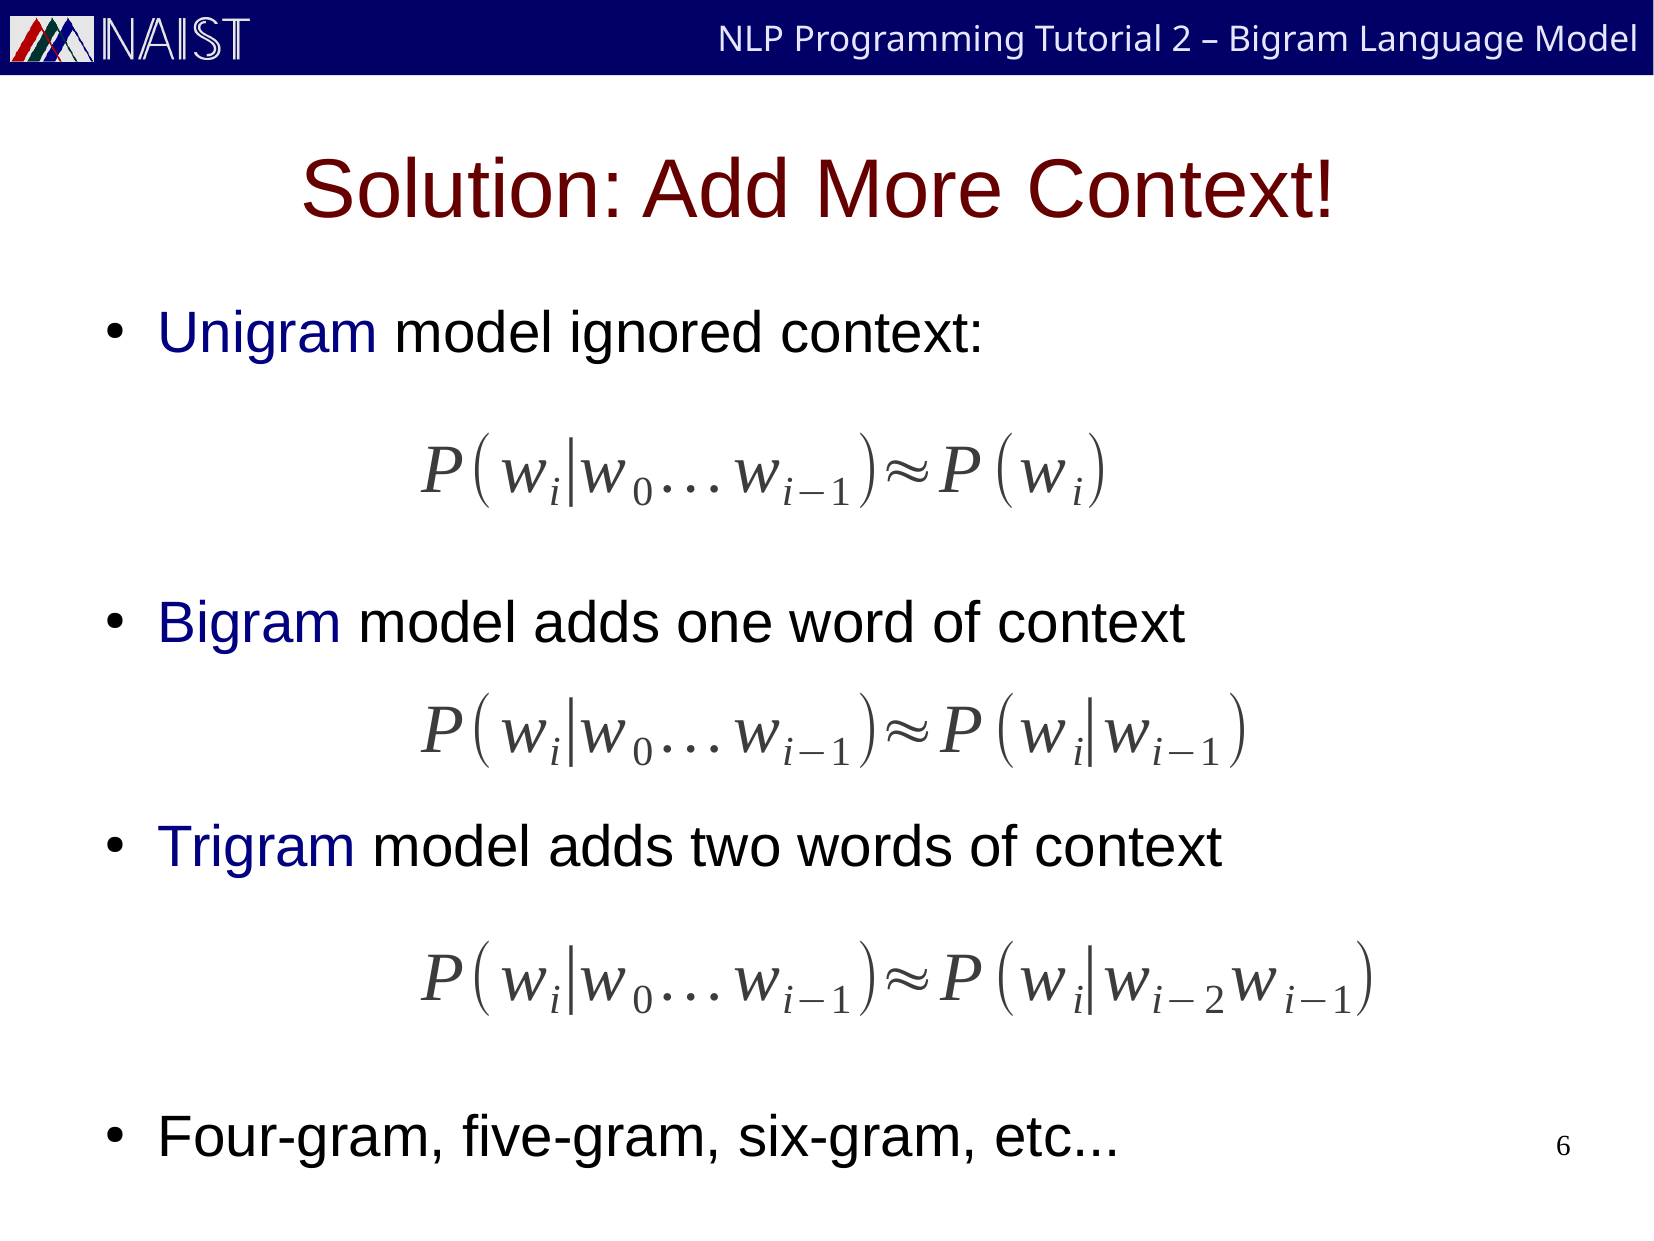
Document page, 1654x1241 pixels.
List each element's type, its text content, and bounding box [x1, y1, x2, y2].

chart [399, 935, 1396, 1025]
picture [102, 17, 251, 60]
title Solution: Add More Context! [75, 92, 1564, 285]
chart [399, 427, 1127, 517]
picture [10, 16, 94, 62]
list Unigram model ignored context: Bigram model adds one word of context Trigram model adds two words of context Four-gram, five-gram, six-gram, etc... [86, 300, 1576, 1169]
chart [399, 687, 1266, 777]
